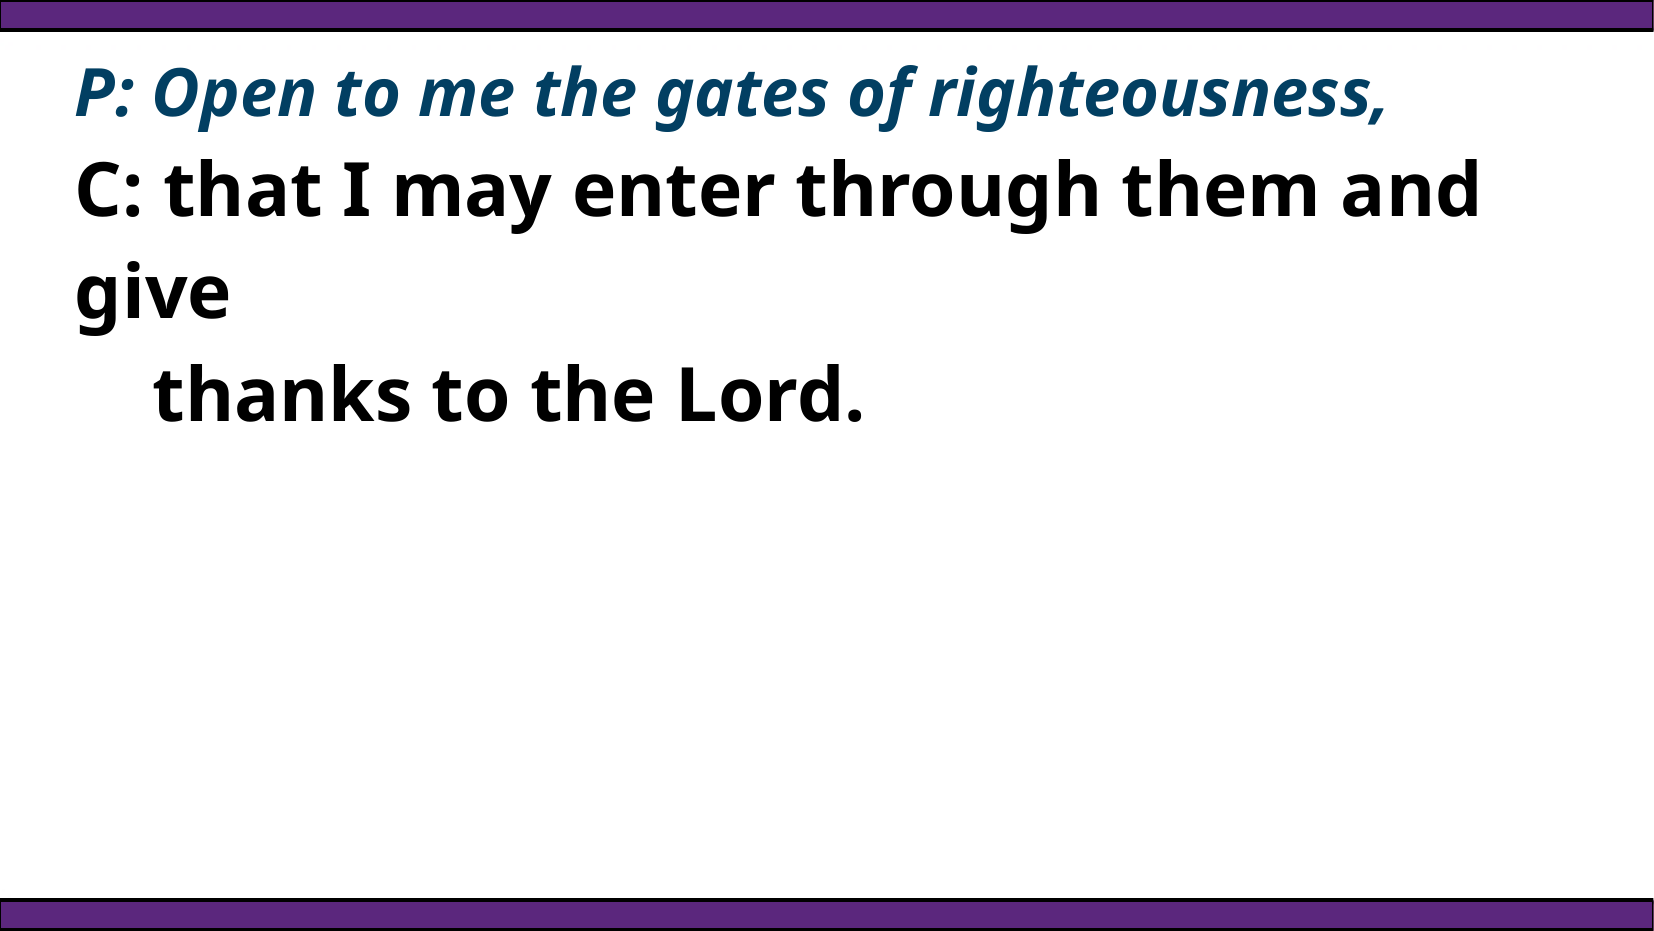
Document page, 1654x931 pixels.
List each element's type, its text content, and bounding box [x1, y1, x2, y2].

text_box P: Open to me the gates of righteousness, C: that I may enter through them and give thanks to the Lord. [60, 38, 1593, 346]
picture [0, 31, 1654, 900]
text_box [0, 900, 1654, 931]
text_box [0, 0, 1654, 31]
